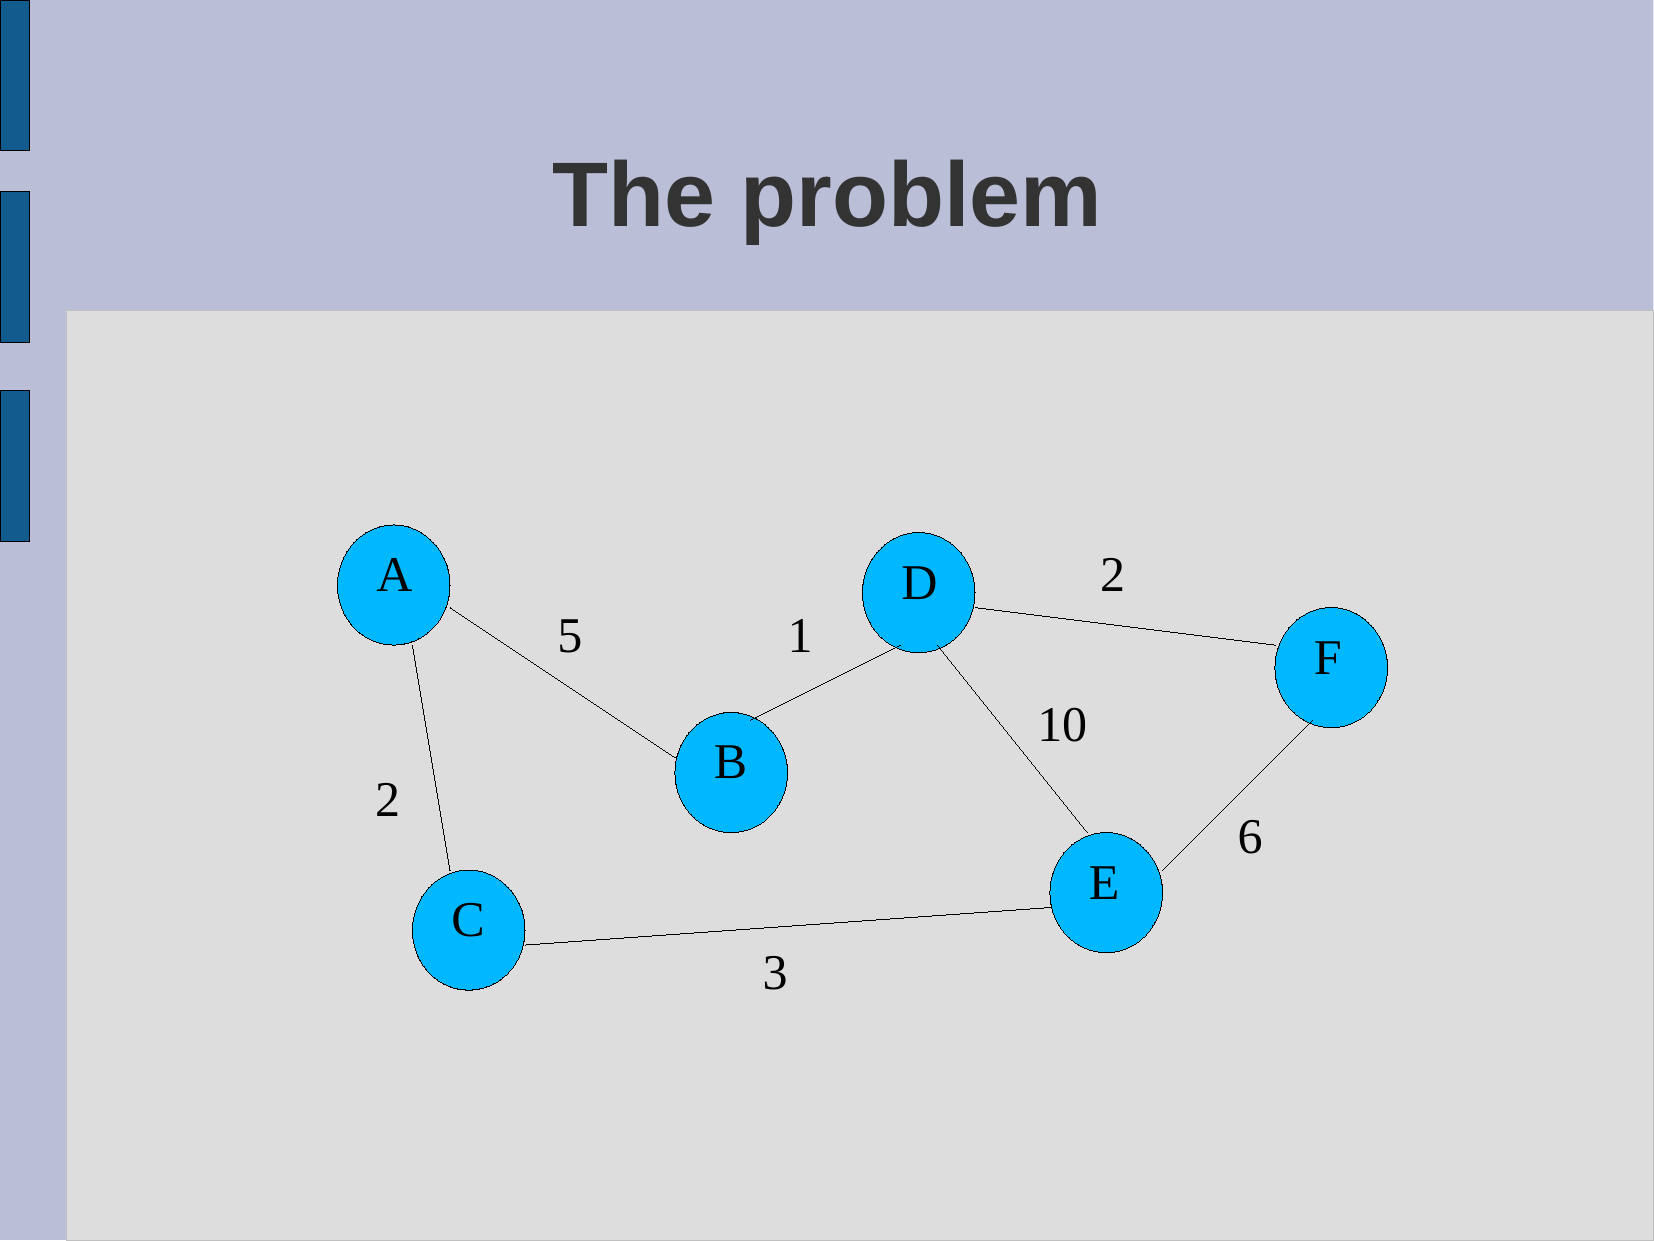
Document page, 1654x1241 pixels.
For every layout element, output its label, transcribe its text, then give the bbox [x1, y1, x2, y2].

text_box F [1313, 629, 1342, 685]
text_box [862, 532, 976, 653]
text_box C [451, 892, 485, 948]
text_box A [376, 547, 413, 603]
text_box [412, 870, 526, 991]
text_box [1049, 832, 1163, 953]
text_box 5 [557, 607, 583, 663]
text_box B [713, 734, 748, 790]
text_box 1 [787, 607, 813, 663]
text_box D [901, 554, 938, 610]
text_box [674, 712, 788, 833]
text_box [337, 524, 451, 646]
text_box 6 [1237, 809, 1263, 865]
text_box 2 [1099, 547, 1126, 603]
text_box 3 [762, 945, 788, 1001]
text_box 2 [375, 772, 401, 828]
text_box 10 [1037, 697, 1088, 753]
text_box E [1088, 854, 1120, 910]
title The problem [121, 91, 1534, 299]
text_box [1274, 607, 1388, 728]
